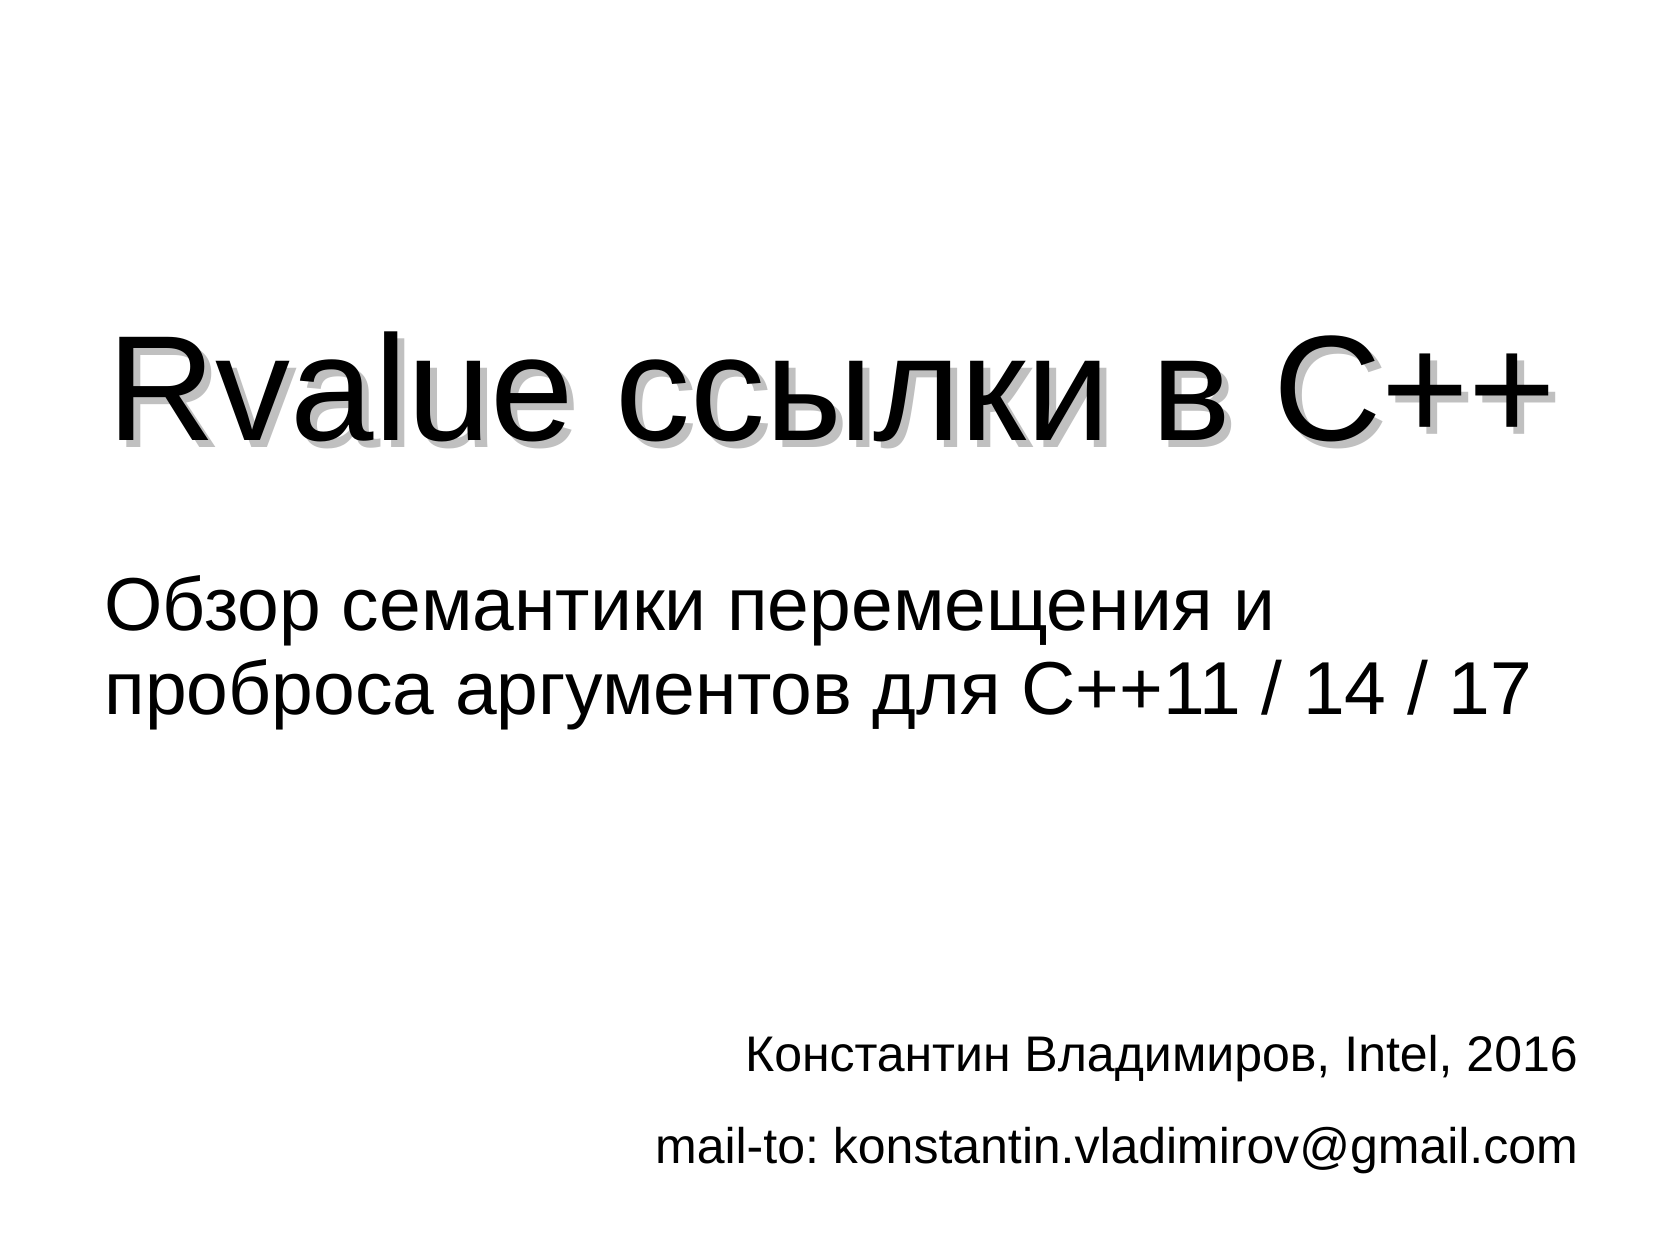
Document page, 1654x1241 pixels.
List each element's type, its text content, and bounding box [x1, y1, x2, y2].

title Rvalue ссылки в C++ [45, 285, 1621, 493]
subtitle Константин Владимиров, Intel, 2016 mail-to: konstantin.vladimirov@gmail.com [90, 1000, 1579, 1201]
text_box Обзор семантики перемещения и проброса аргументов для C++11 / 14 / 17 [90, 555, 1591, 738]
